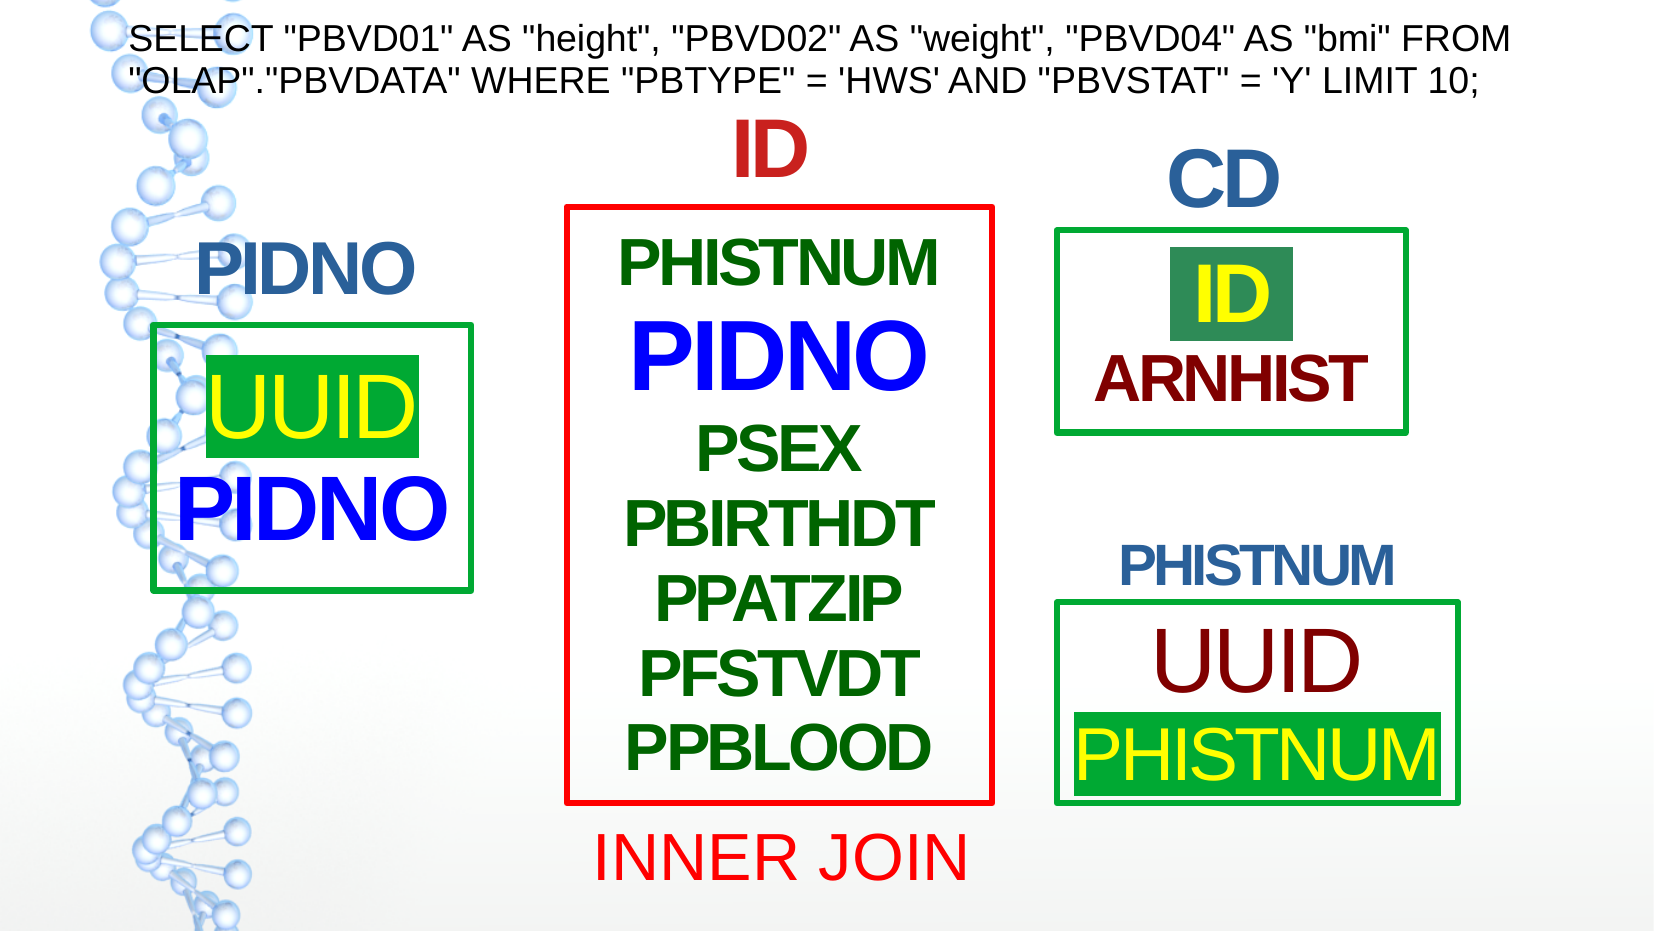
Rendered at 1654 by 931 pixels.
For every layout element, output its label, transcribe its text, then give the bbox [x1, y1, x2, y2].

text_box PHISTNUM PIDNO PSEX PBIRTHDT PPATZIP PFSTVDT PPBLOOD [566, 206, 993, 804]
picture [0, 0, 1654, 931]
text_box PHISTNUM [1092, 525, 1424, 608]
text_box UUID PHISTNUM [1057, 602, 1458, 804]
text_box INNER JOIN [577, 812, 987, 916]
text_box SELECT "PBVD01" AS "height", "PBVD02" AS "weight", "PBVD04" AS "bmi" FROM "OLAP"."PBVDATA" WHERE "PBTYPE" = 'HWS' AND "PBVSTAT" = 'Y' LIMIT 10; [113, 10, 1528, 110]
text_box ID [661, 110, 881, 203]
text_box PIDNO [159, 219, 453, 319]
text_box CD [1077, 124, 1371, 233]
text_box UUID PIDNO [153, 324, 472, 591]
text_box ID ARNHIST [1056, 230, 1406, 433]
